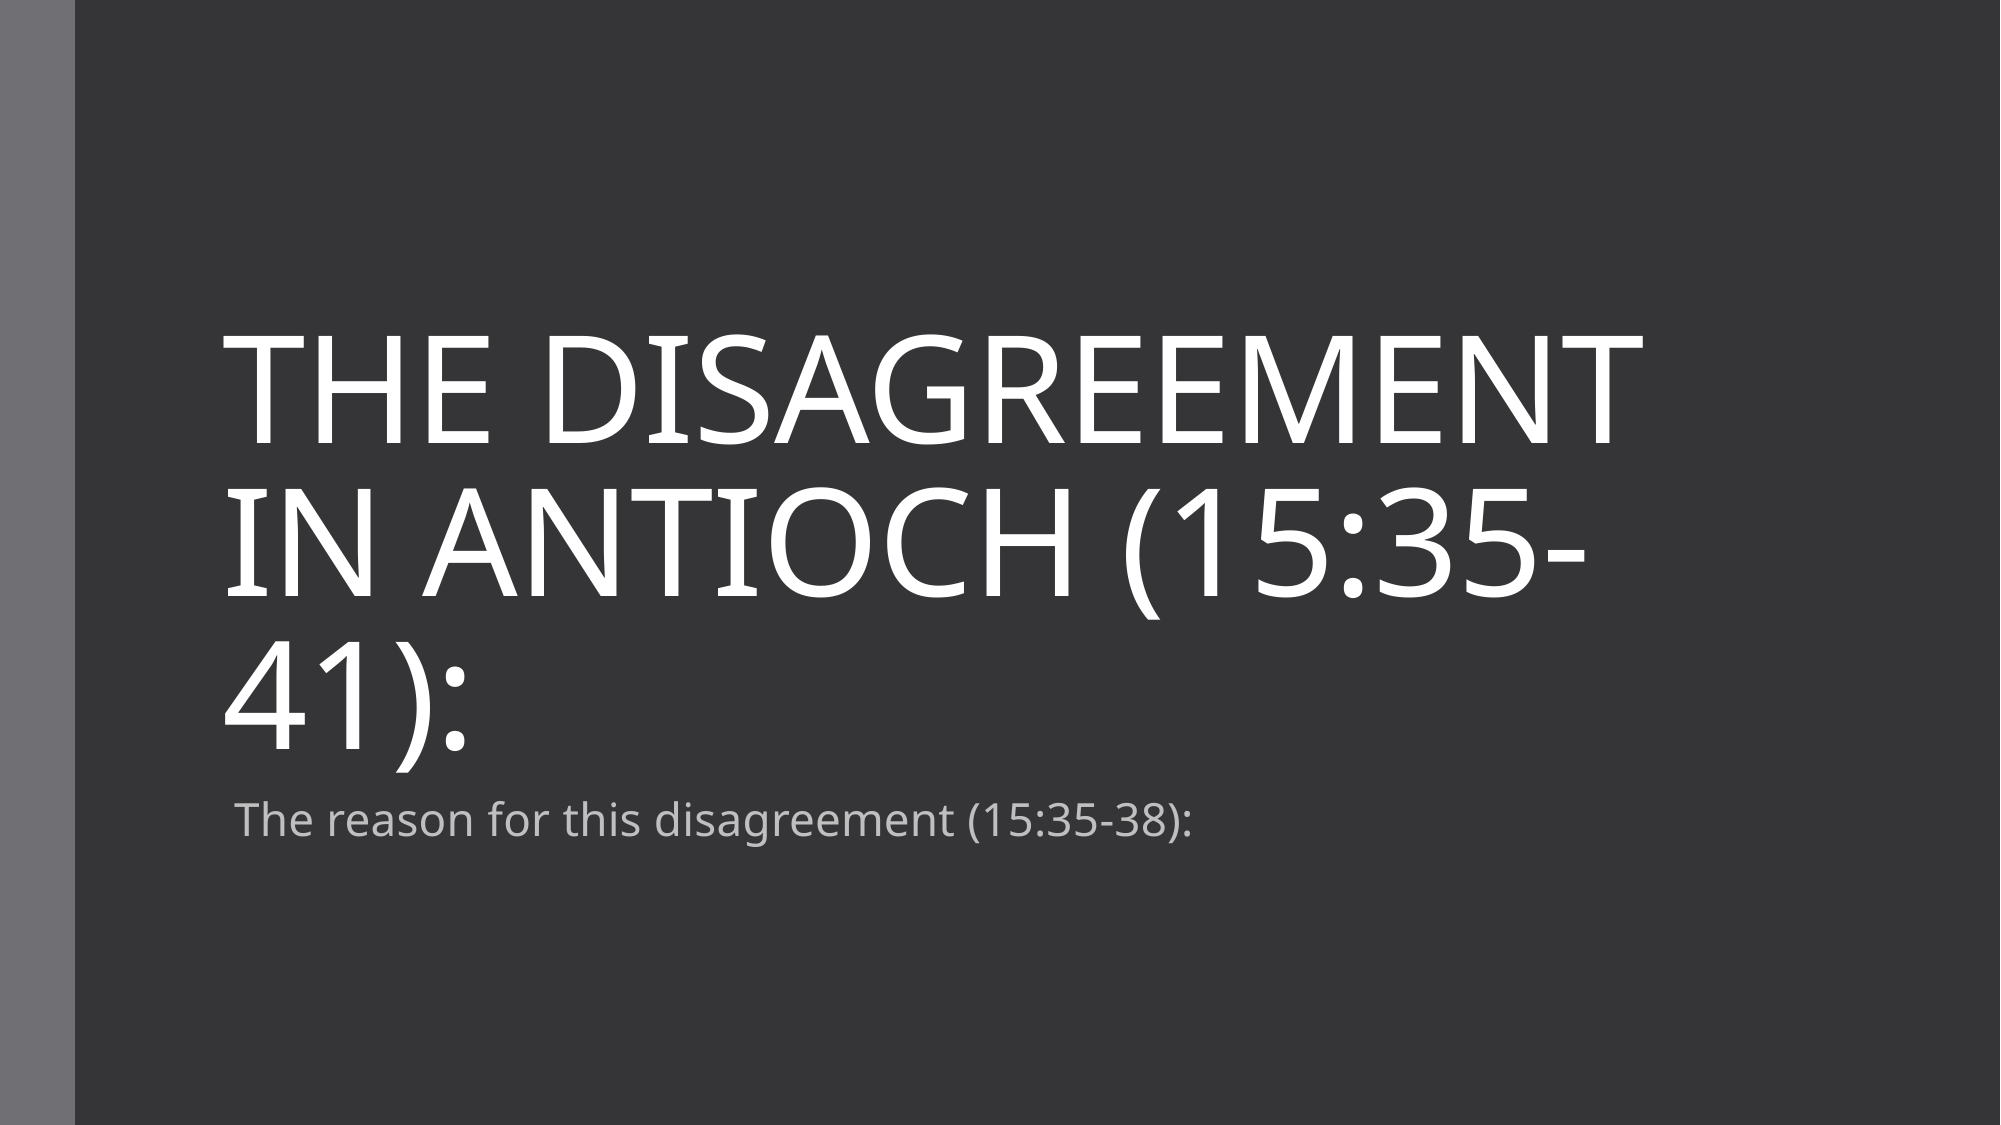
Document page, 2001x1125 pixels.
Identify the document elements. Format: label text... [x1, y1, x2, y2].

title THE DISAGREEMENT IN ANTIOCH (15:35-41): [206, 124, 1752, 787]
subtitle The reason for this disagreement (15:35-38): [206, 787, 1752, 1066]
